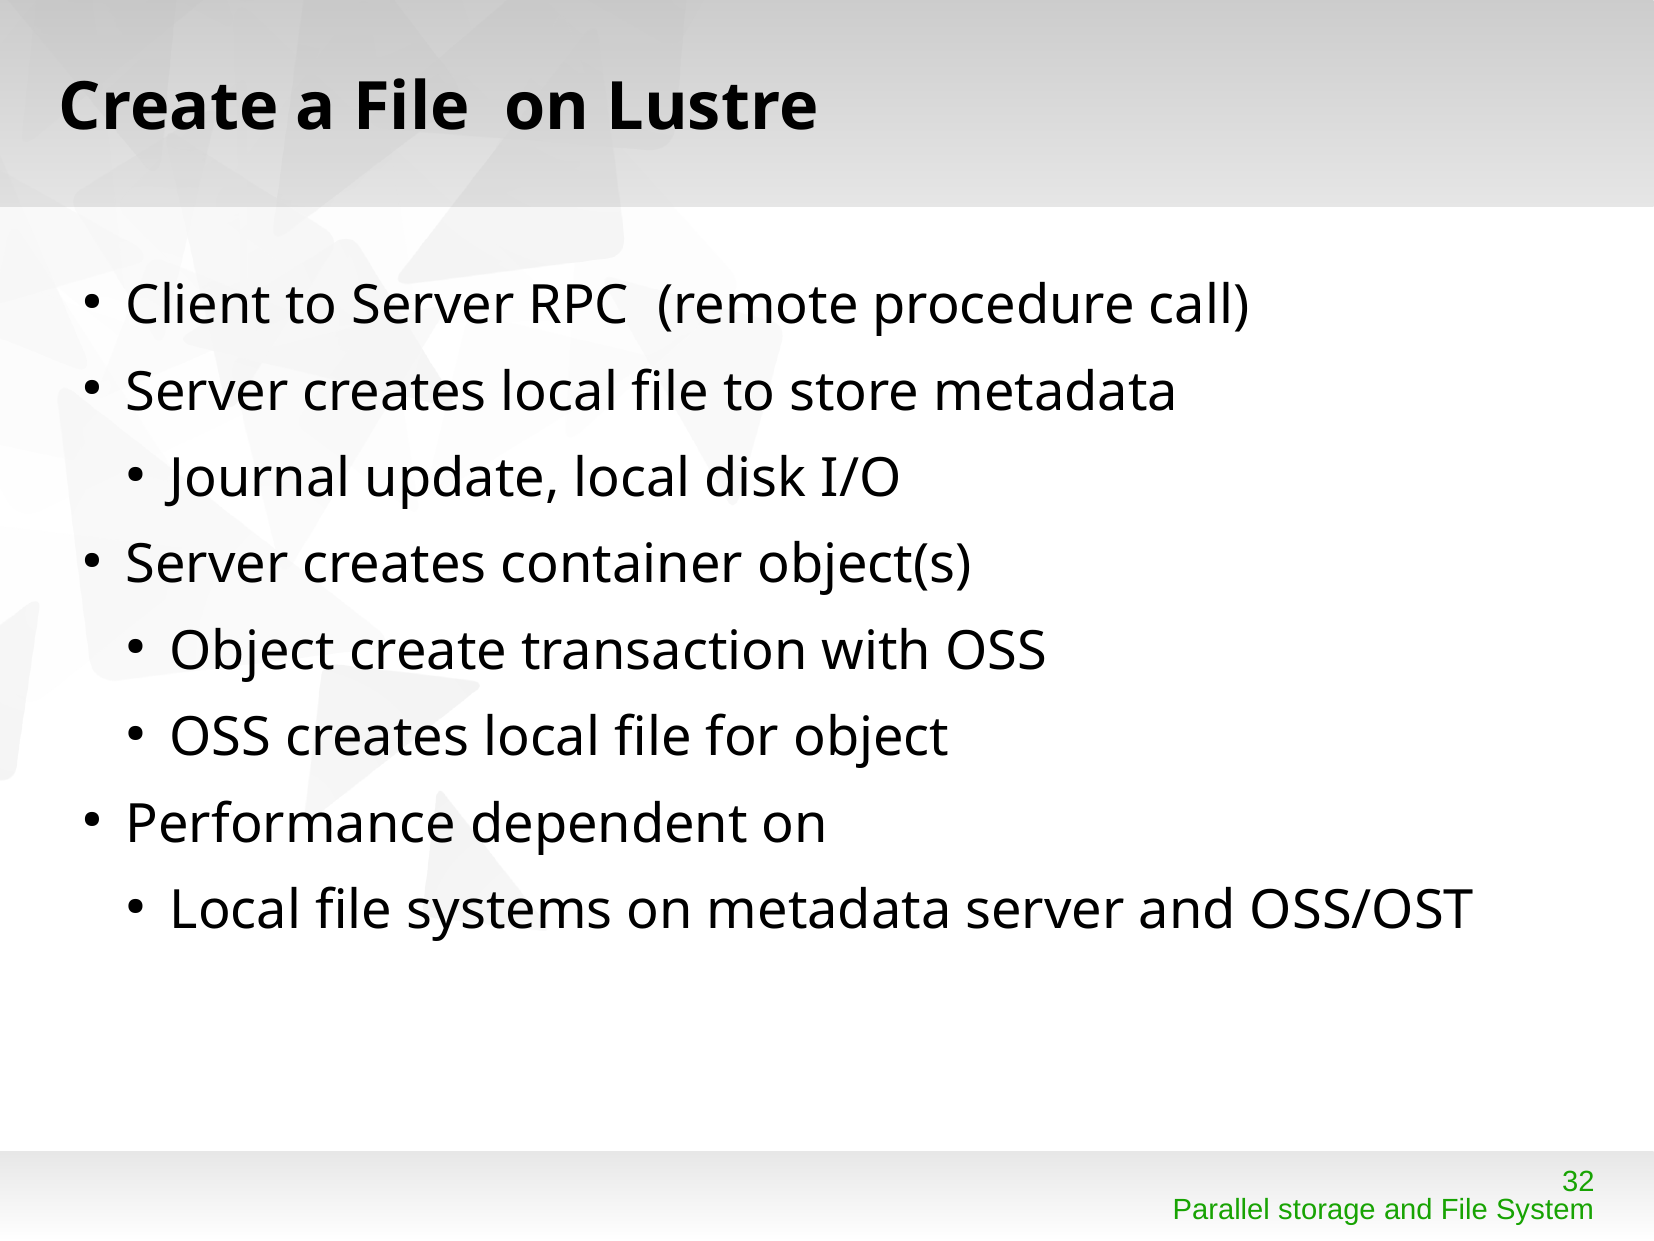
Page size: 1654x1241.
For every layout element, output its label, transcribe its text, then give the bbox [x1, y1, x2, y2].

picture [0, 0, 783, 931]
title Create a File on Lustre [59, 29, 1595, 178]
list Client to Server RPC (remote procedure call) Server creates local file to store metadata Journal update, local disk I/O Server creates container object(s) Object create transaction with OSS OSS creates local file for object Performance dependent on Local file systems on metadata server and OSS/OST [82, 265, 1595, 1009]
